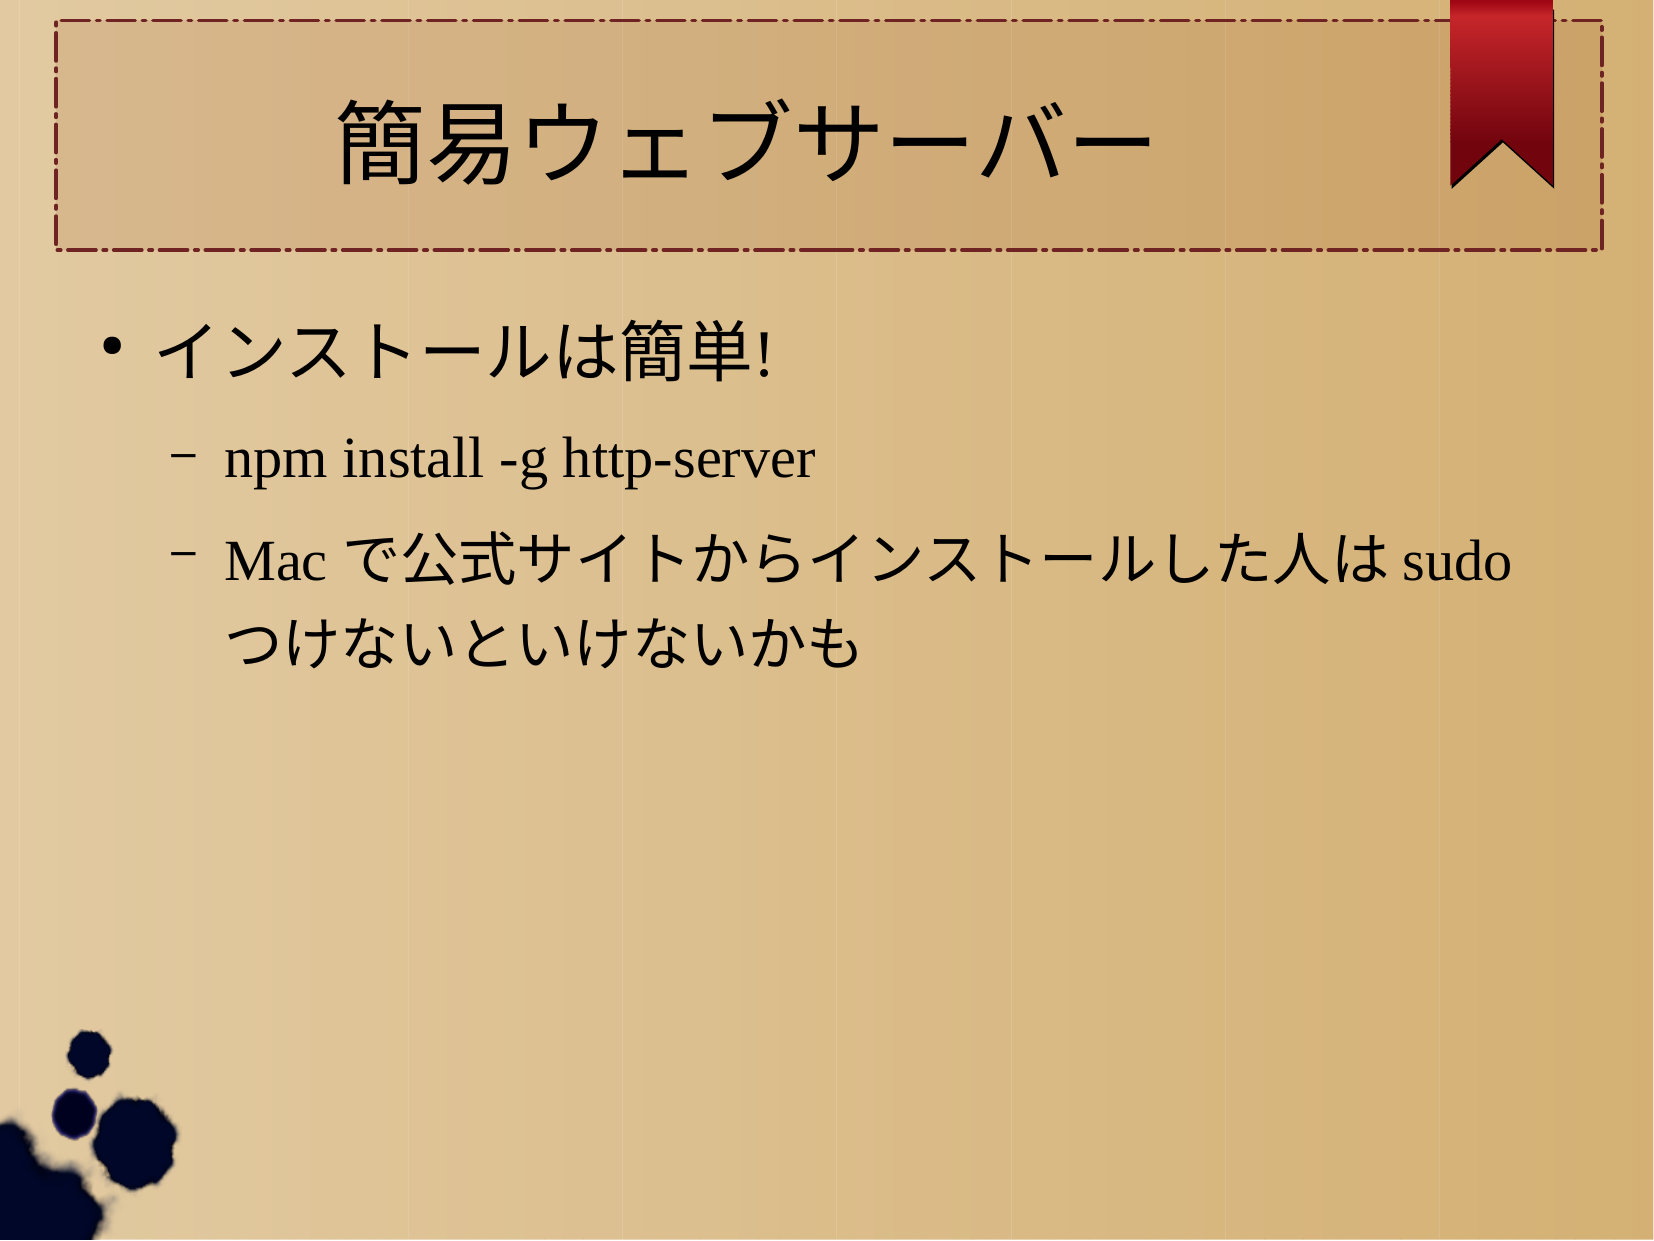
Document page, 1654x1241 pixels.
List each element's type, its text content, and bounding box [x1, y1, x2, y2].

list インストールは簡単! npm install -g http-server Mac で公式サイトからインストールした人は sudo つけないといけないかも [82, 299, 1571, 1019]
title 簡易ウェブサーバー [82, 47, 1412, 229]
